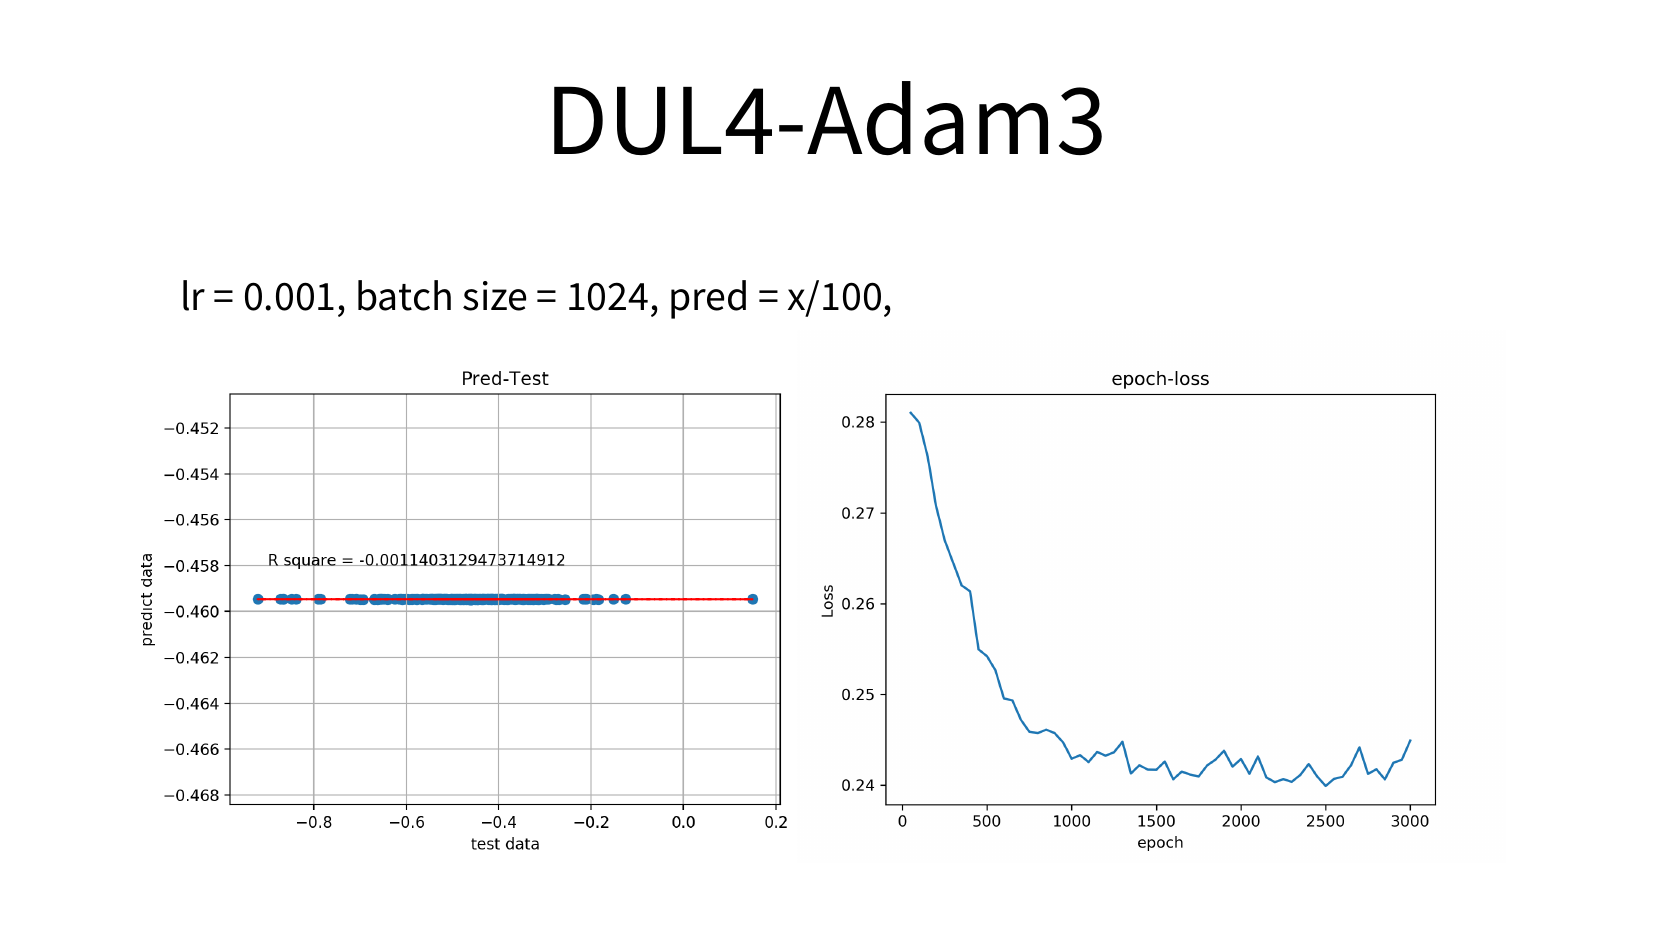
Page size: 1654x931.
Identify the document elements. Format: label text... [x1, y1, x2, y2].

title DUL4-Adam3 [82, 37, 1571, 193]
picture [141, 330, 1506, 863]
text_box lr = 0.001, batch size = 1024, pred = x/100, [165, 259, 1394, 329]
